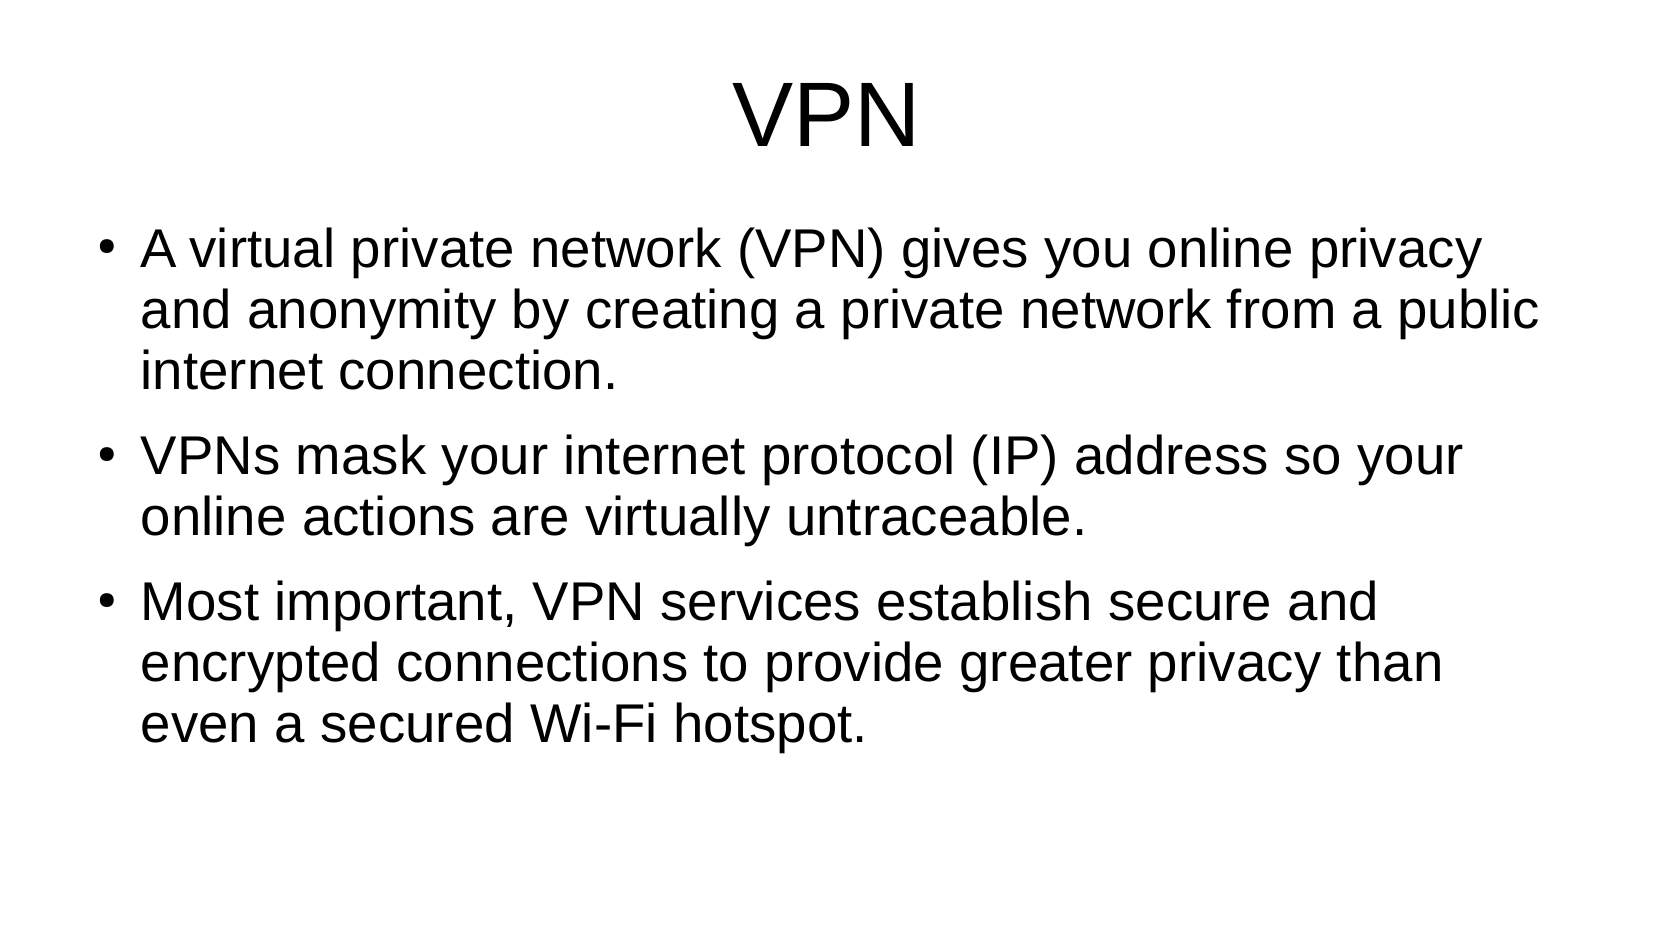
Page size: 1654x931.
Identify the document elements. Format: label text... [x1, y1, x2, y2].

title VPN [82, 37, 1571, 193]
list A virtual private network (VPN) gives you online privacy and anonymity by creating a private network from a public internet connection. VPNs mask your internet protocol (IP) address so your online actions are virtually untraceable. Most important, VPN services establish secure and encrypted connections to provide greater privacy than even a secured Wi-Fi hotspot. [82, 217, 1571, 758]
